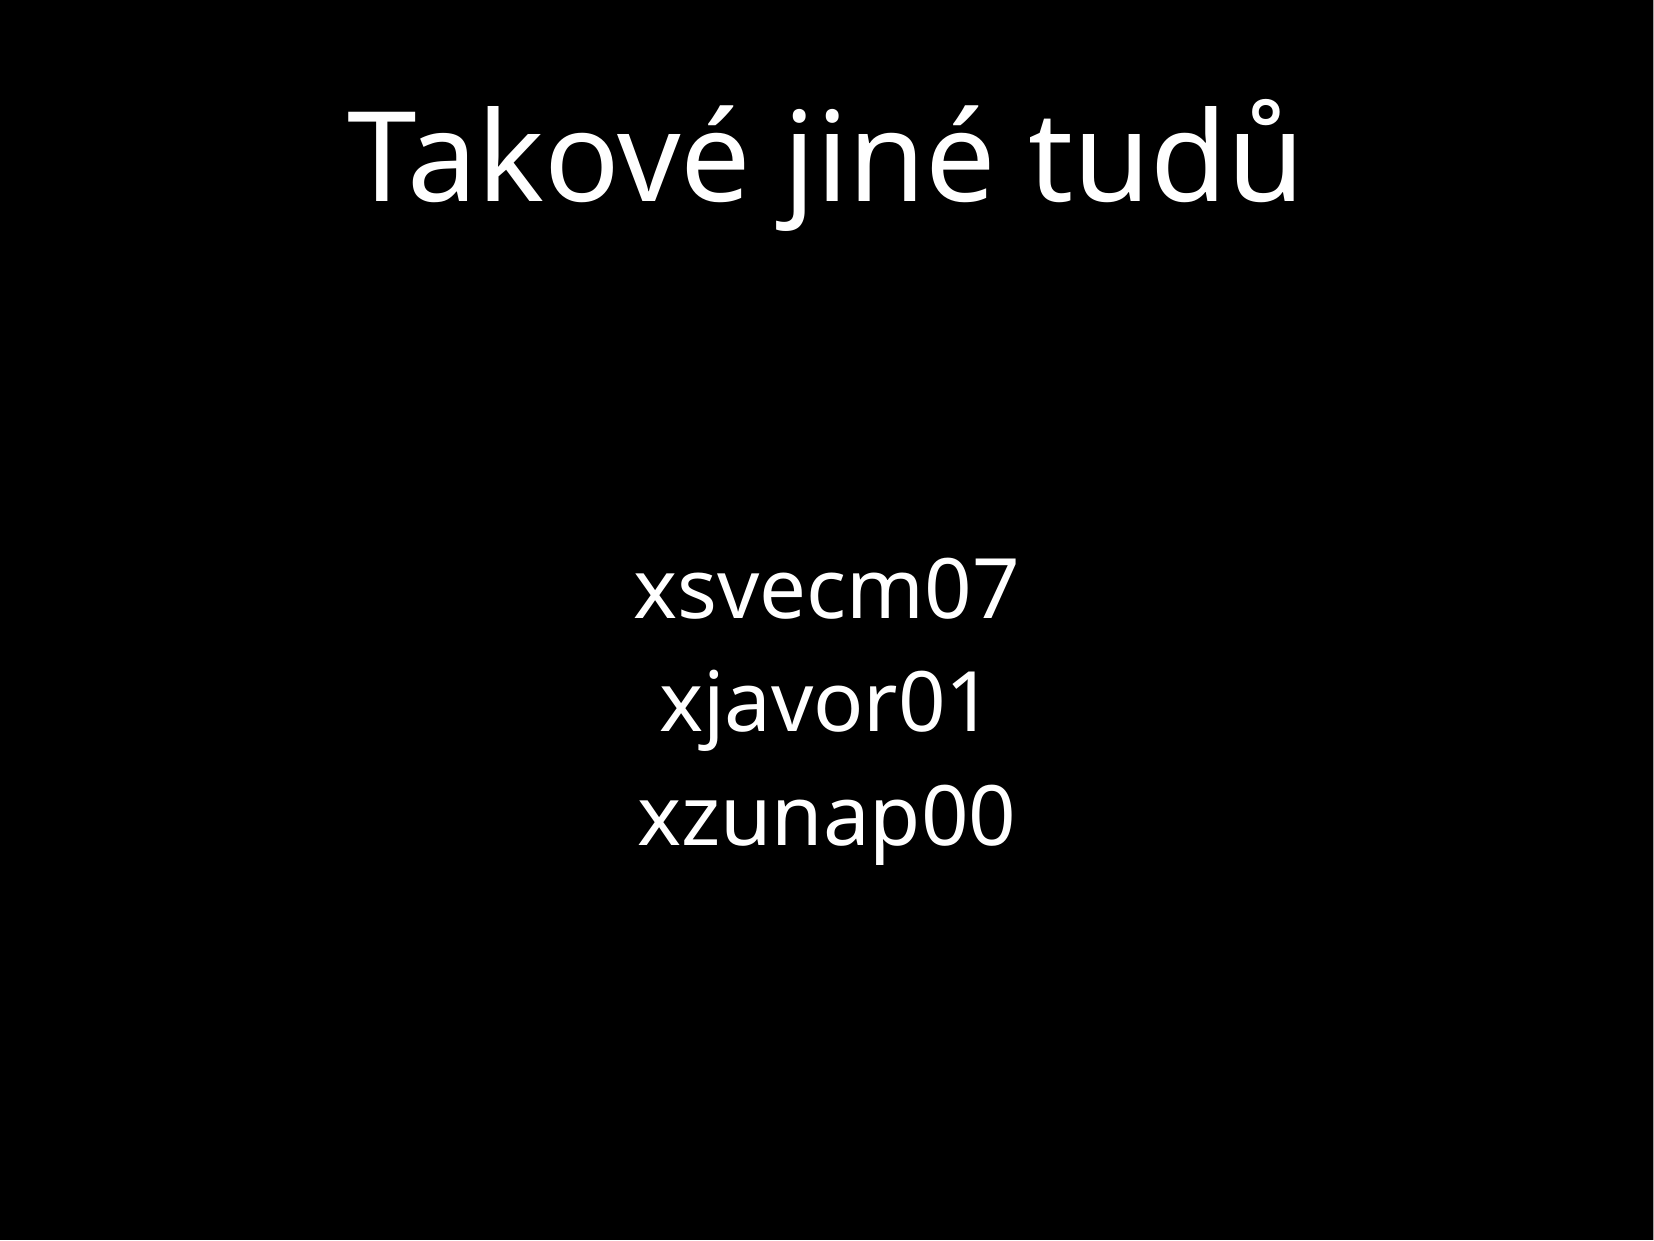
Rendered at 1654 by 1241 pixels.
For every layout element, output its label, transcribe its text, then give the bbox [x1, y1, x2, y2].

title Takové jiné tudů [82, 49, 1571, 257]
subtitle xsvecm07 xjavor01 xzunap00 [82, 290, 1571, 1109]
